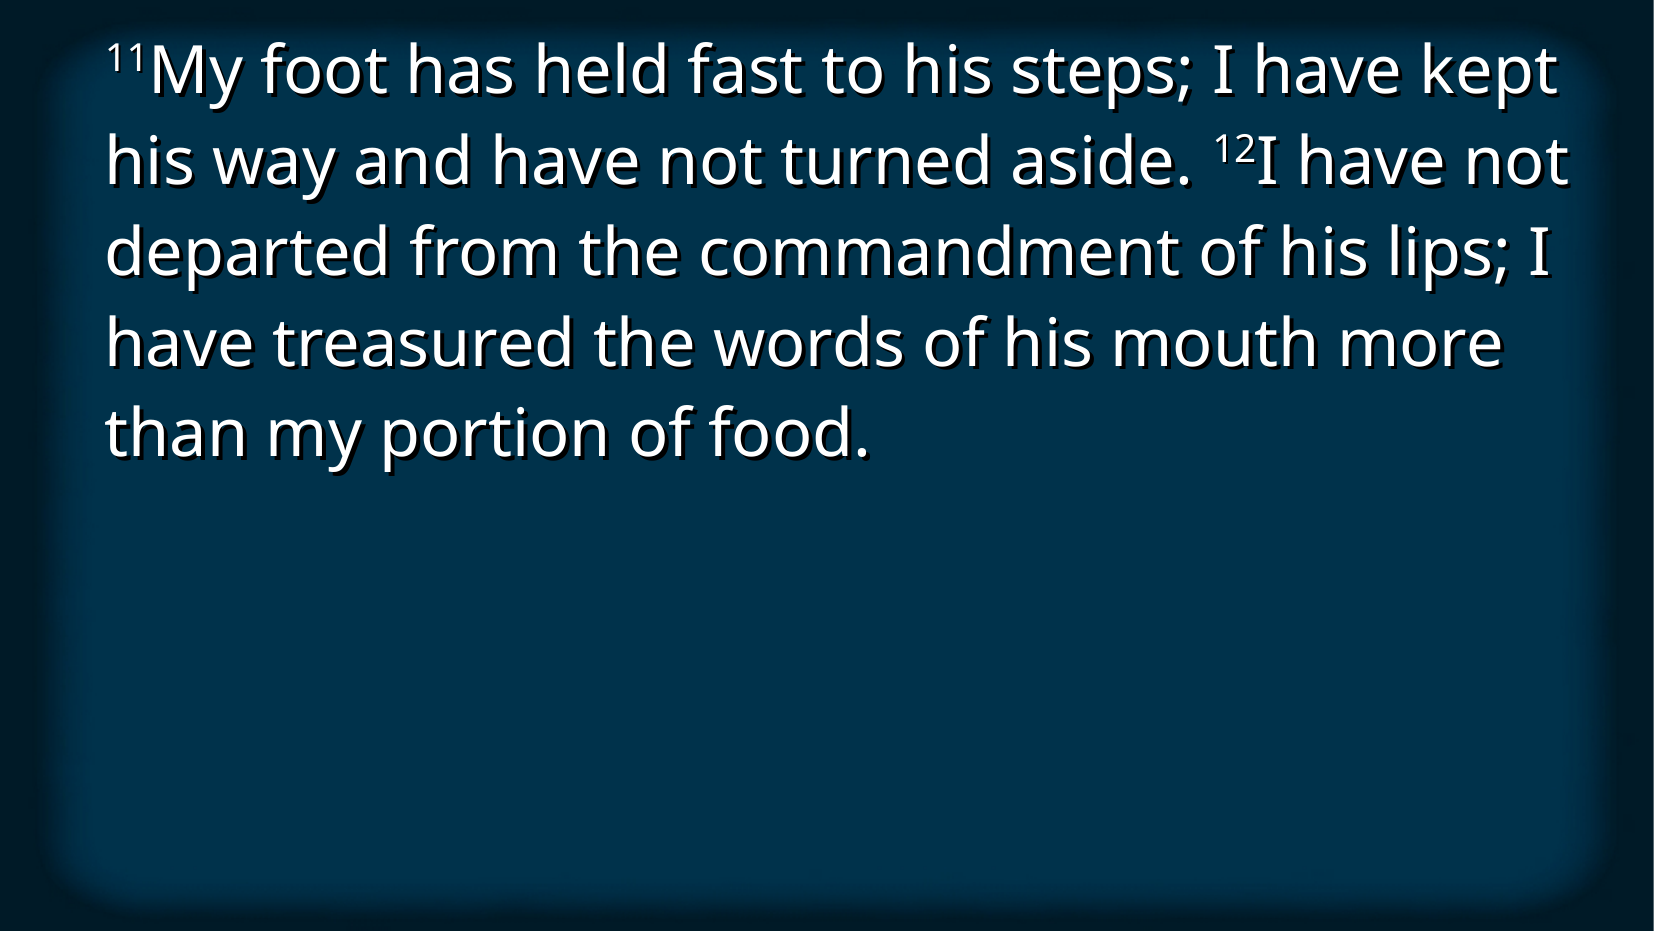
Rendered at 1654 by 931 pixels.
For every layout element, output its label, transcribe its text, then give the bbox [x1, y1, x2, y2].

picture [0, 0, 1654, 931]
text_box 11My foot has held fast to his steps; I have kept his way and have not turned aside. 12I have not departed from the commandment of his lips; I have treasured the words of his mouth more than my portion of food. [90, 15, 1591, 474]
